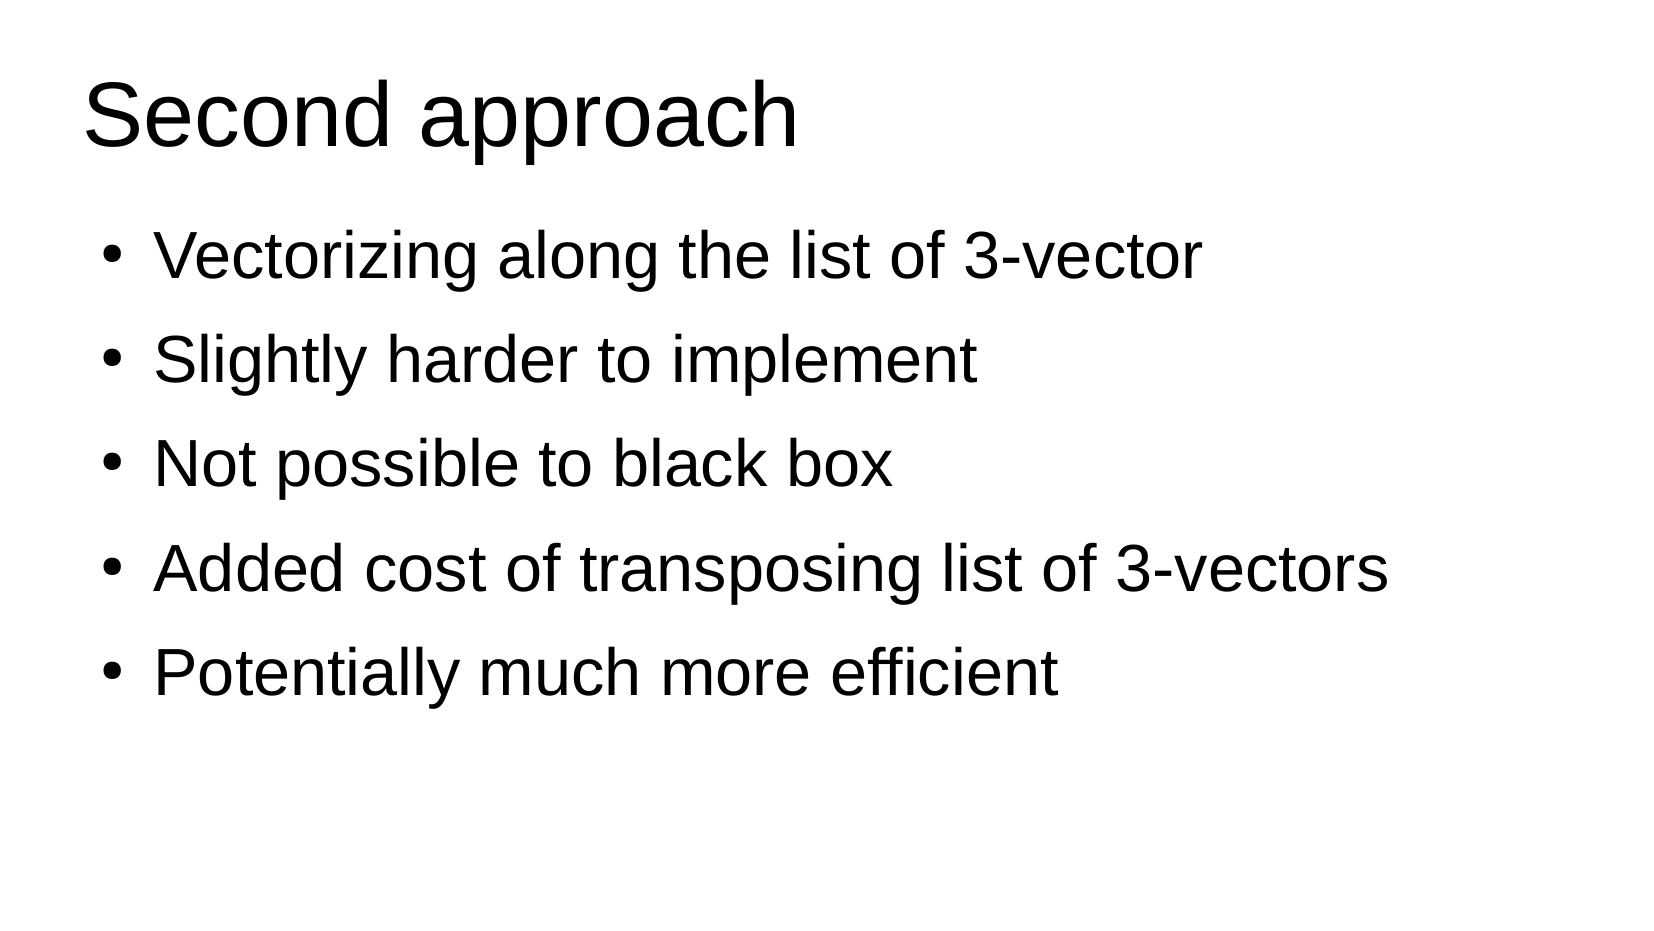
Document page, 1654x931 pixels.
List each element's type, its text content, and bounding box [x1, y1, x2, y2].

title Second approach [82, 37, 1571, 193]
list Vectorizing along the list of 3-vector Slightly harder to implement Not possible to black box Added cost of transposing list of 3-vectors Potentially much more efficient [82, 217, 1571, 758]
